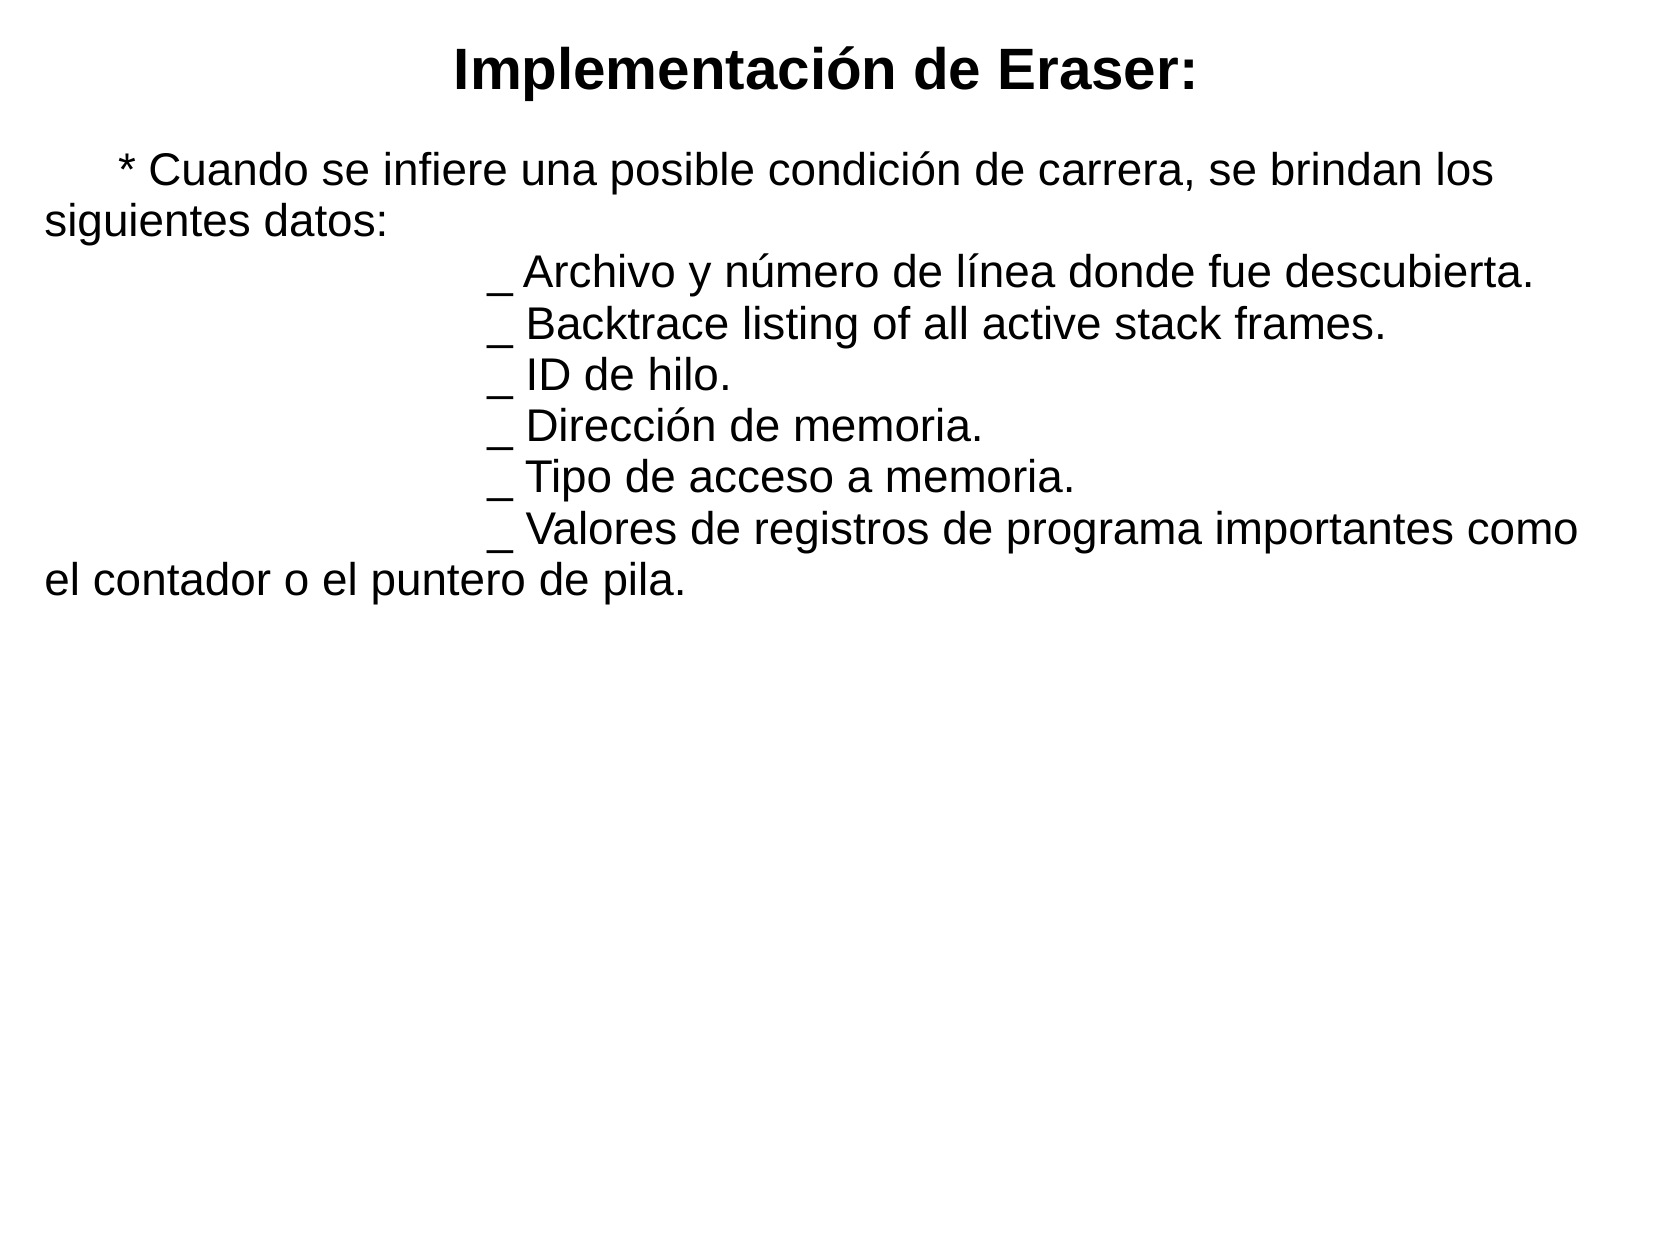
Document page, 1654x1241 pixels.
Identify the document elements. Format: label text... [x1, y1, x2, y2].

text_box Implementación de Eraser: * Cuando se infiere una posible condición de carrera, se brindan los siguientes datos: _ Archivo y número de línea donde fue descubierta. _ Backtrace listing of all active stack frames. _ ID de hilo. _ Dirección de memoria. _ Tipo de acceso a memoria. _ Valores de registros de programa importantes como el contador o el puntero de pila. [29, 29, 1625, 1241]
